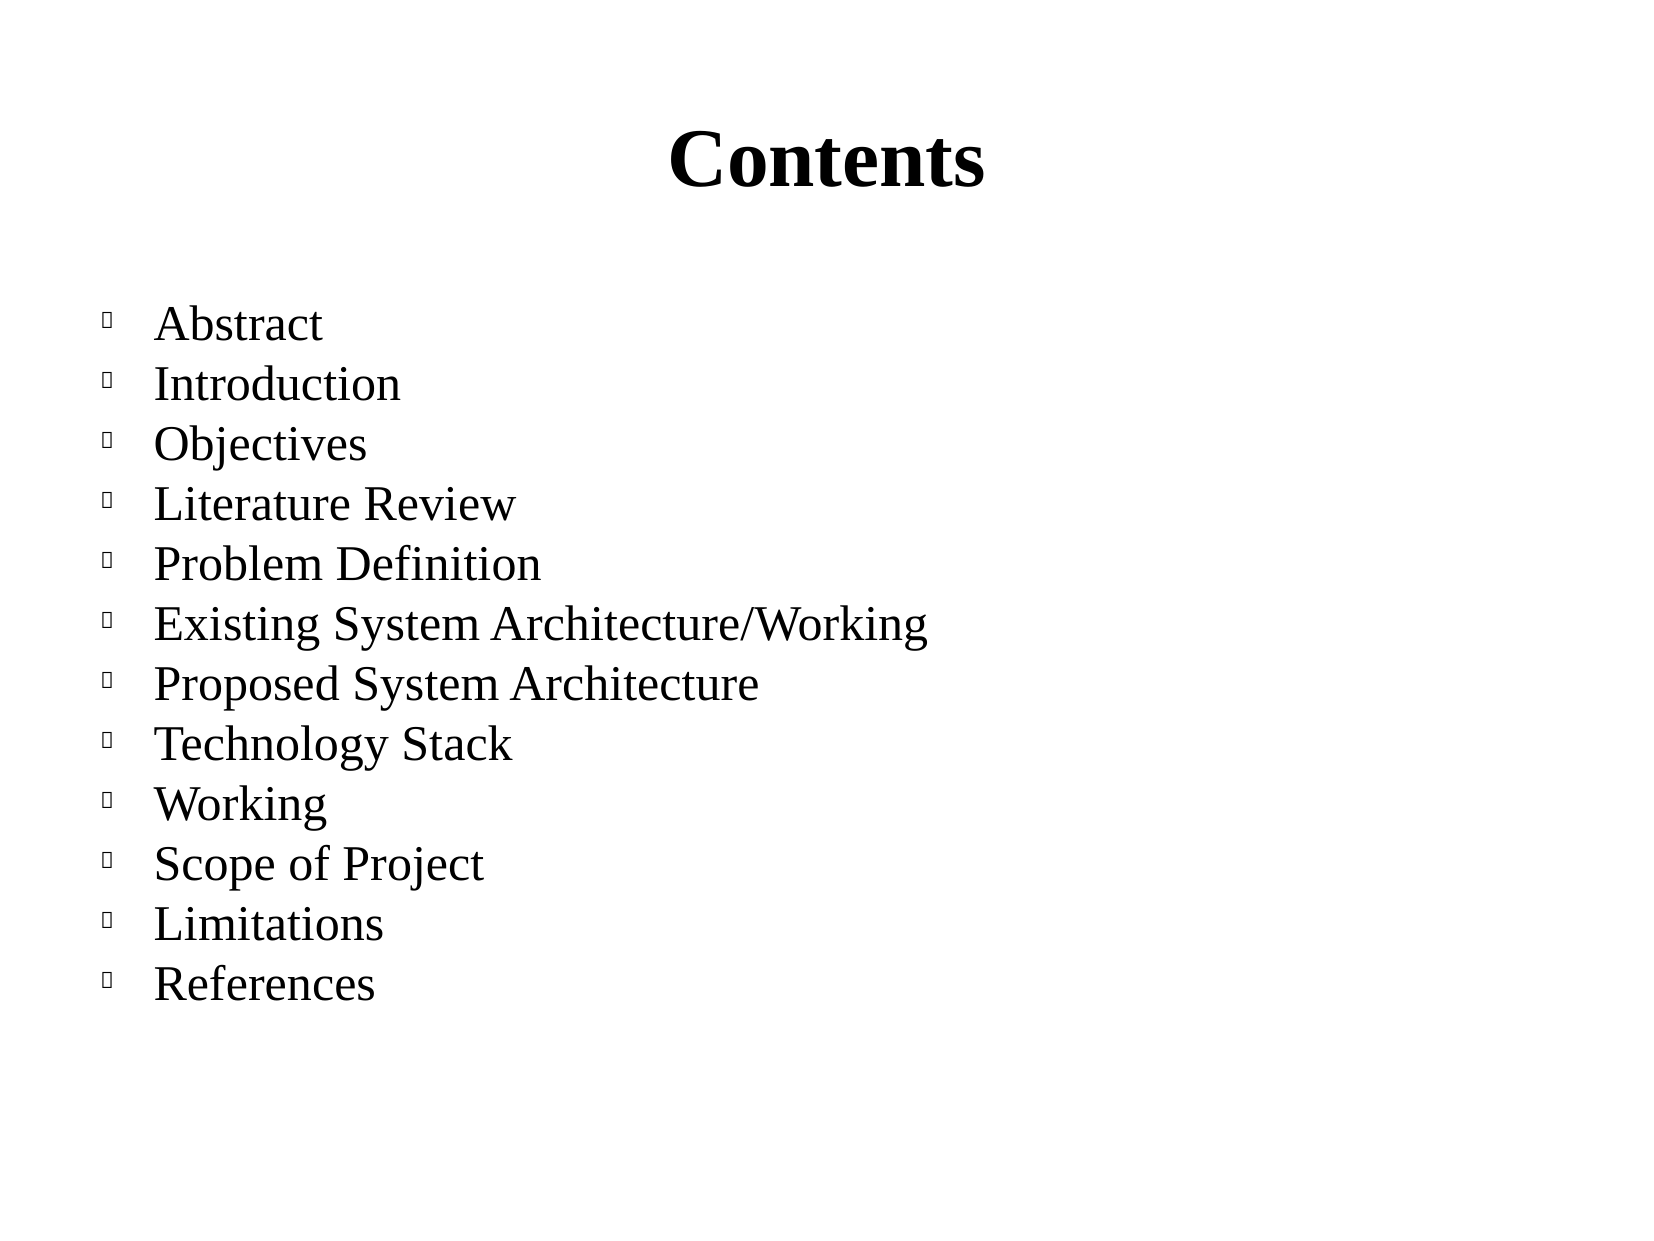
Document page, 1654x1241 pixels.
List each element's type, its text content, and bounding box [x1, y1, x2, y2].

text_box Contents [82, 49, 1571, 257]
text_box Abstract Introduction Objectives Literature Review Problem Definition Existing System Architecture/Working Proposed System Architecture Technology Stack Working Scope of Project Limitations References [82, 290, 1571, 1010]
